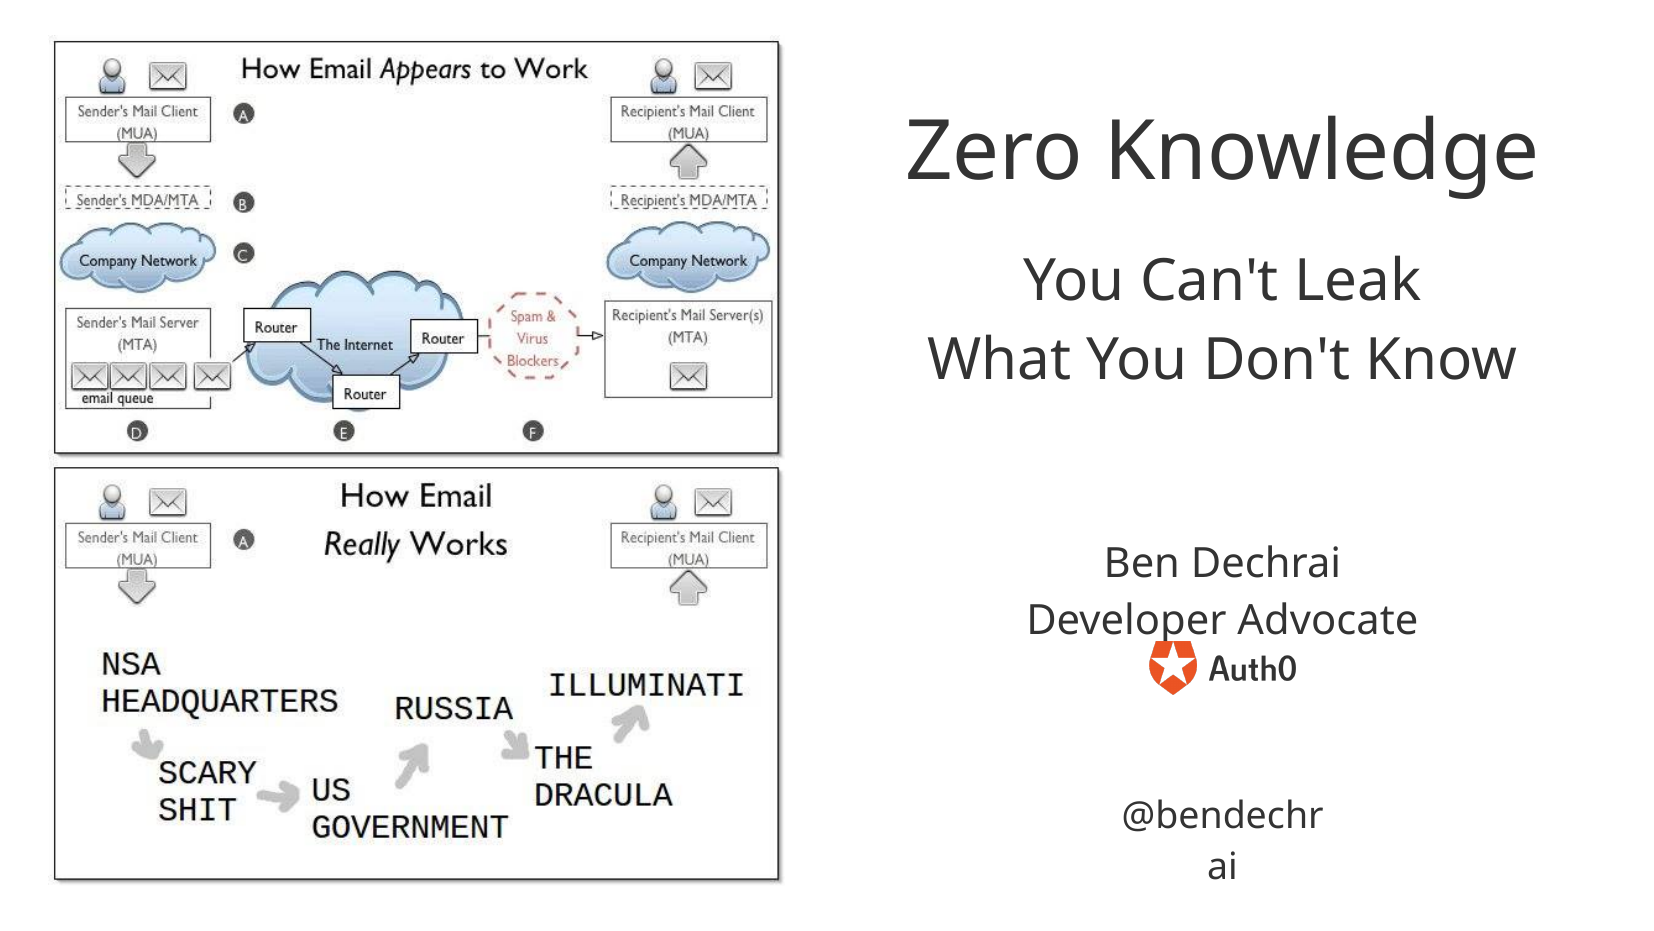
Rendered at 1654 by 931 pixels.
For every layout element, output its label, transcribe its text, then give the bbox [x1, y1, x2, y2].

text_box Zero Knowledge [814, 83, 1630, 194]
text_box You Can't Leak What You Don't Know [838, 230, 1607, 379]
text_box @bendechrai [1098, 780, 1347, 839]
picture [1149, 641, 1296, 695]
text_box Ben Dechrai Developer Advocate [838, 525, 1607, 637]
picture [48, 35, 785, 886]
